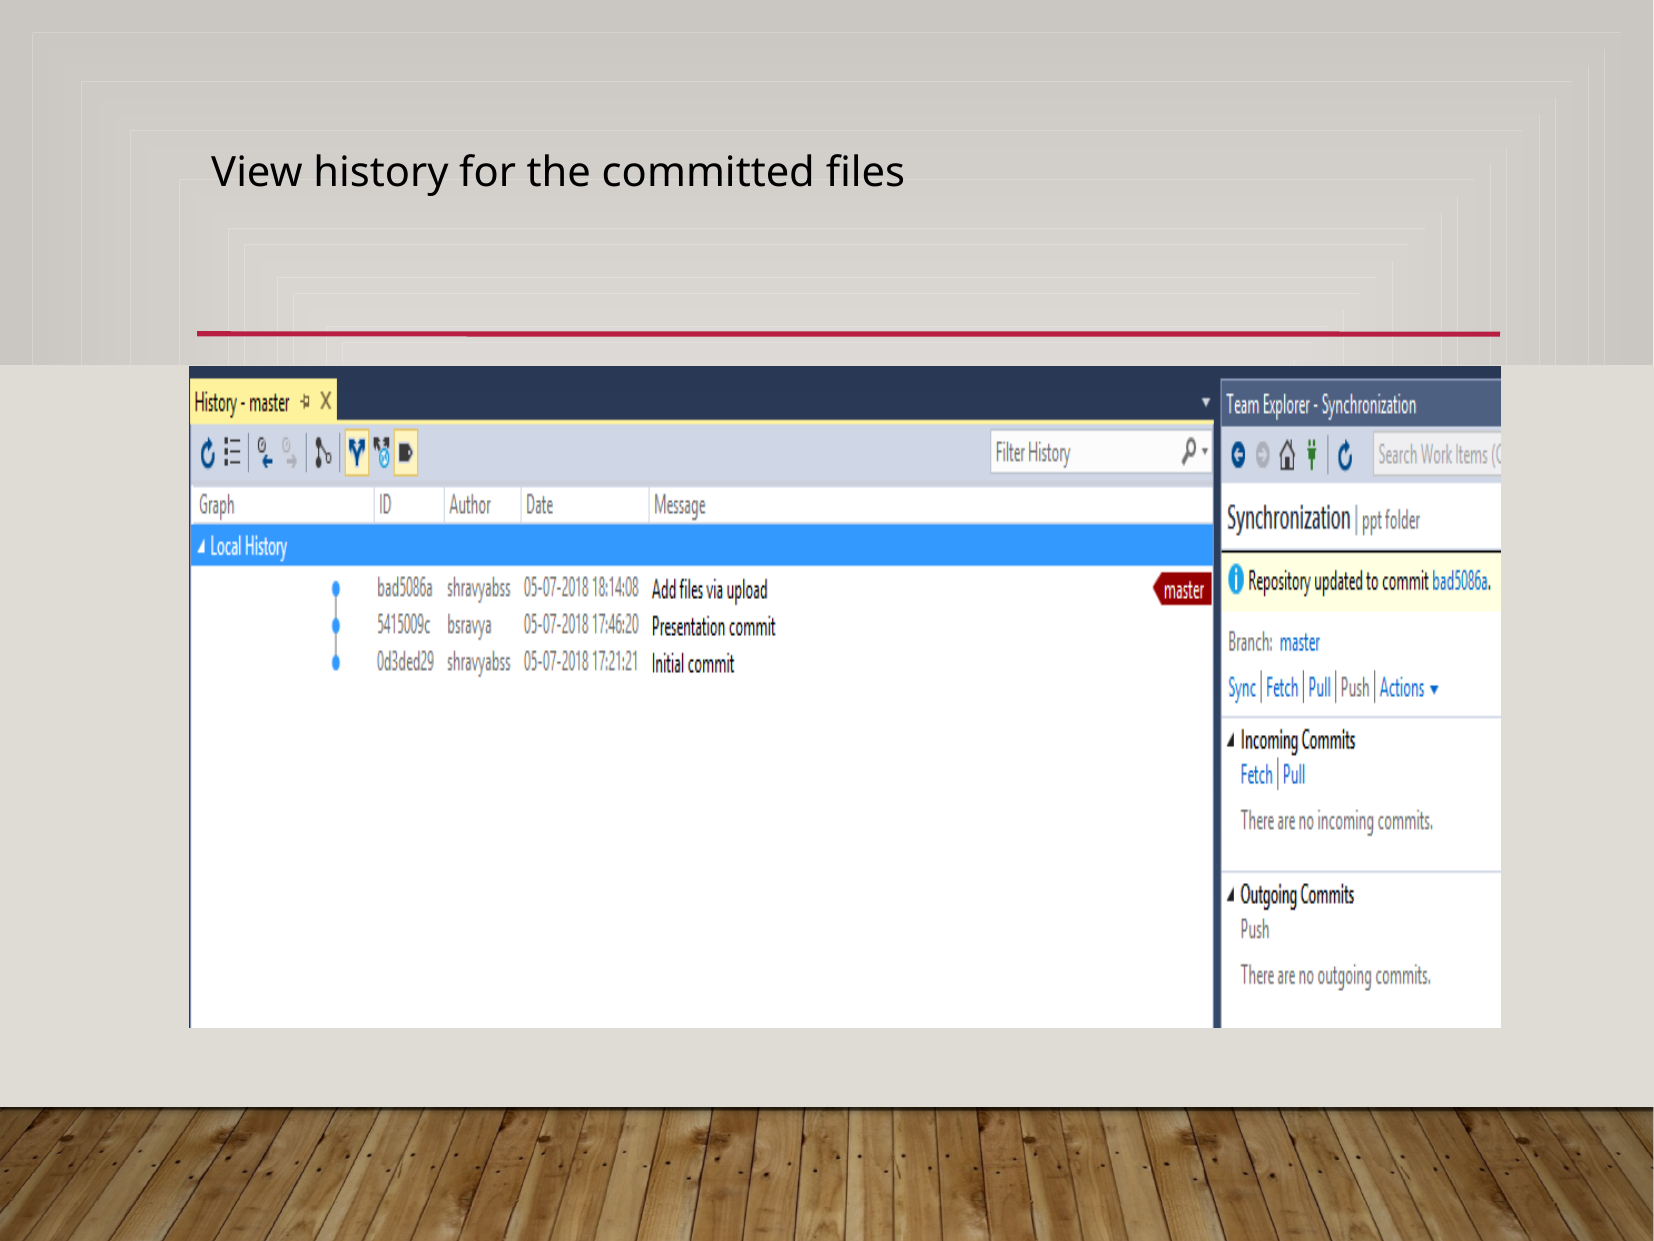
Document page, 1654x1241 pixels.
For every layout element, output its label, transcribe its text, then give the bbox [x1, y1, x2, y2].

title View history for the committed files [196, 145, 1499, 335]
picture [189, 366, 1501, 1028]
picture [0, 1107, 1654, 1241]
